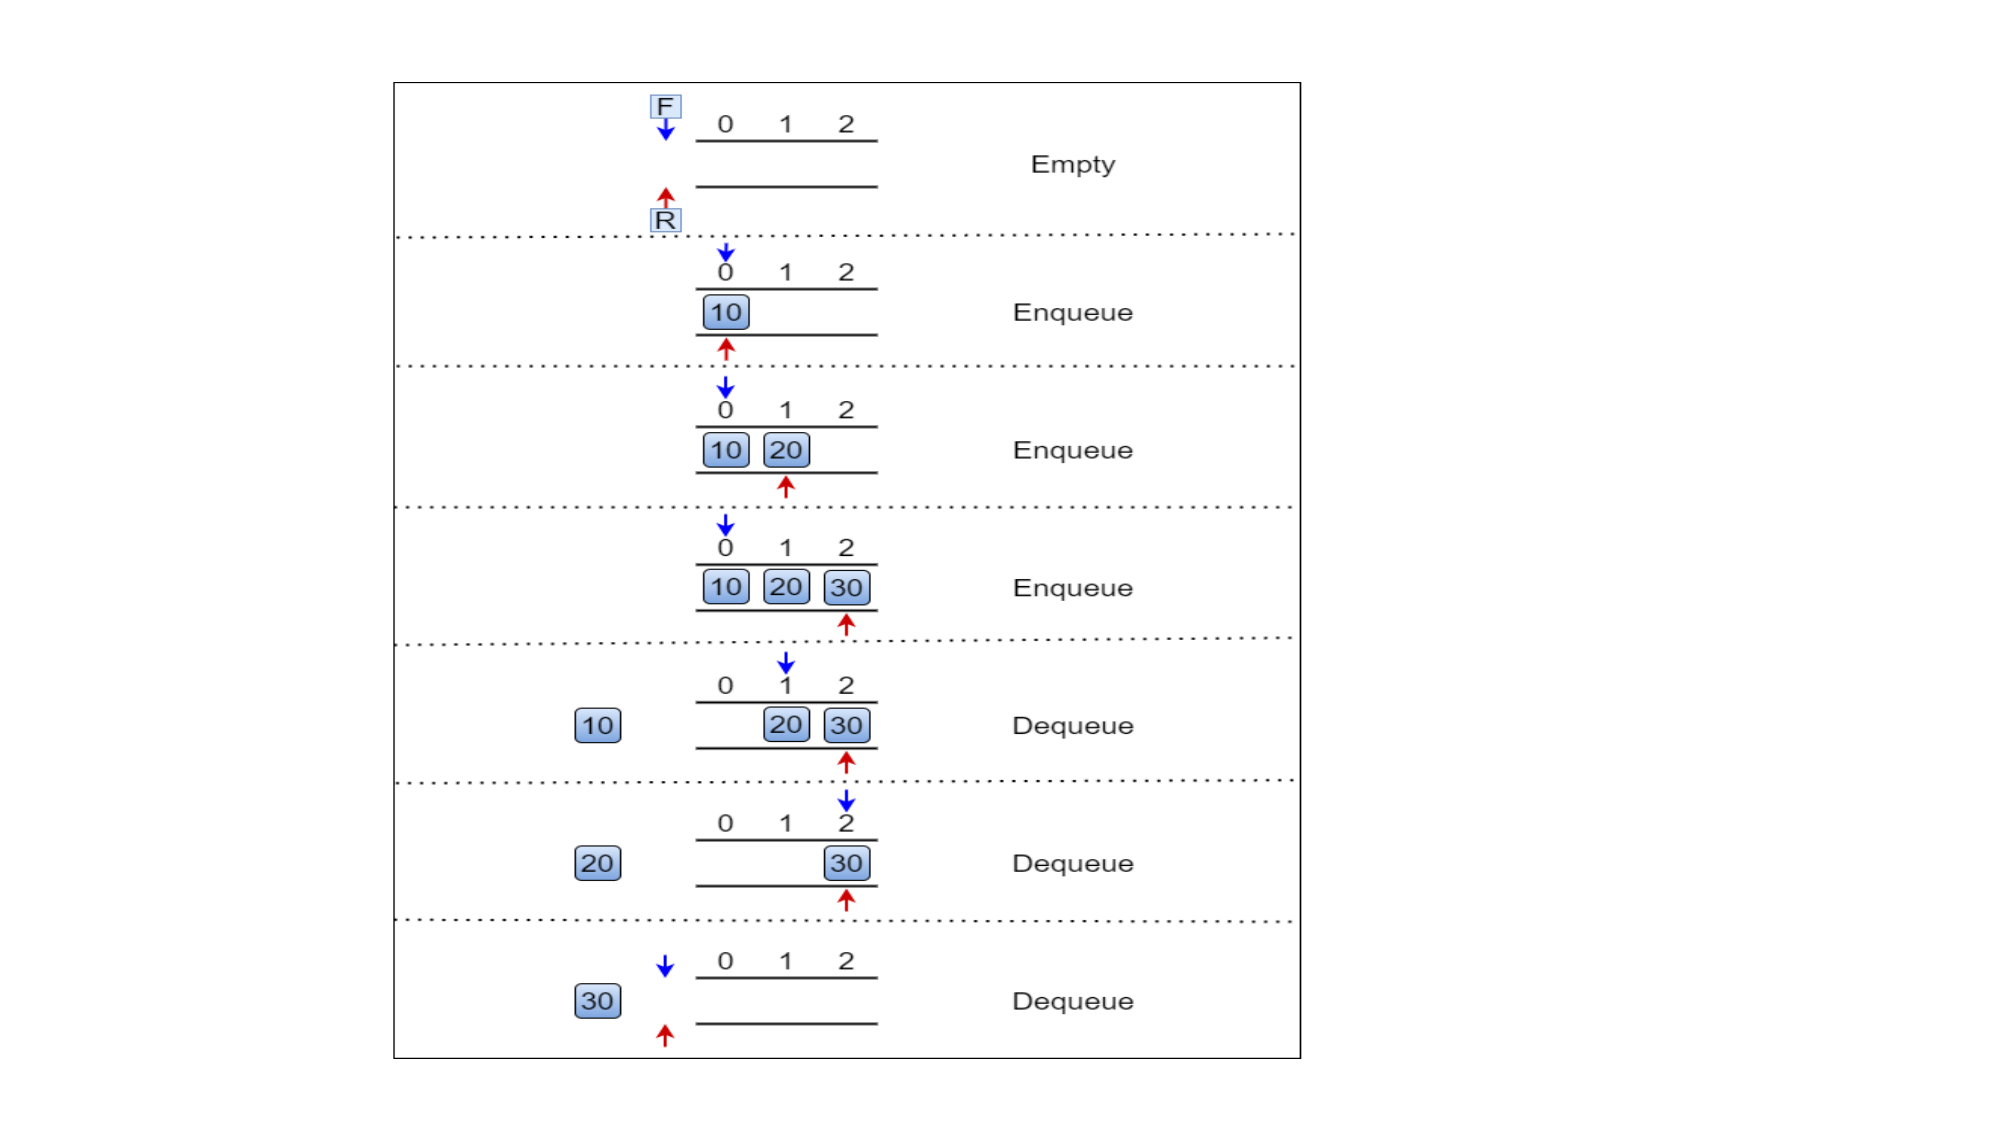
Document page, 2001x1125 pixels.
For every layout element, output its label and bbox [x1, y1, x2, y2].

picture [392, 82, 1303, 1060]
